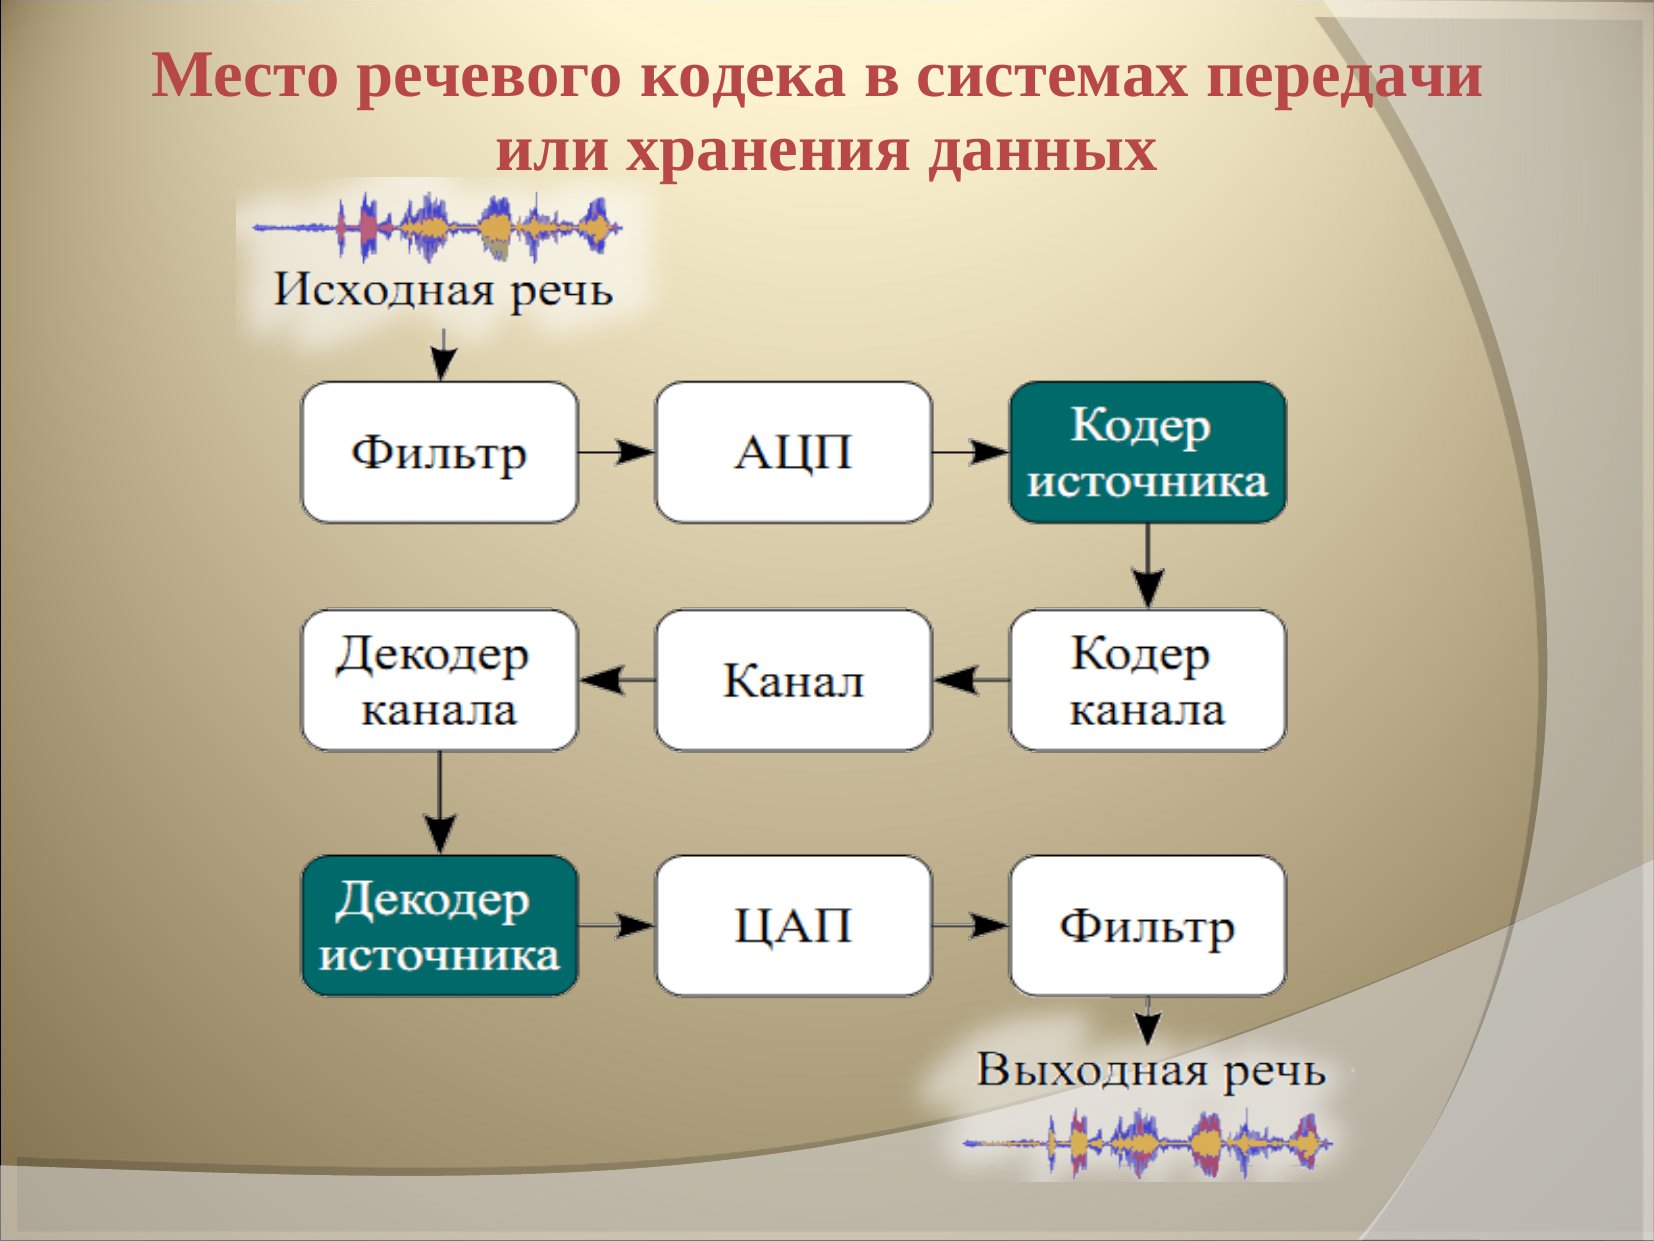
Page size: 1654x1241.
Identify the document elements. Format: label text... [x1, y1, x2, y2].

picture [0, 0, 1547, 1182]
picture [1349, 68, 1359, 93]
text_box Место речевого кодека в системах передачи или хранения данных [413, 29, 1241, 110]
